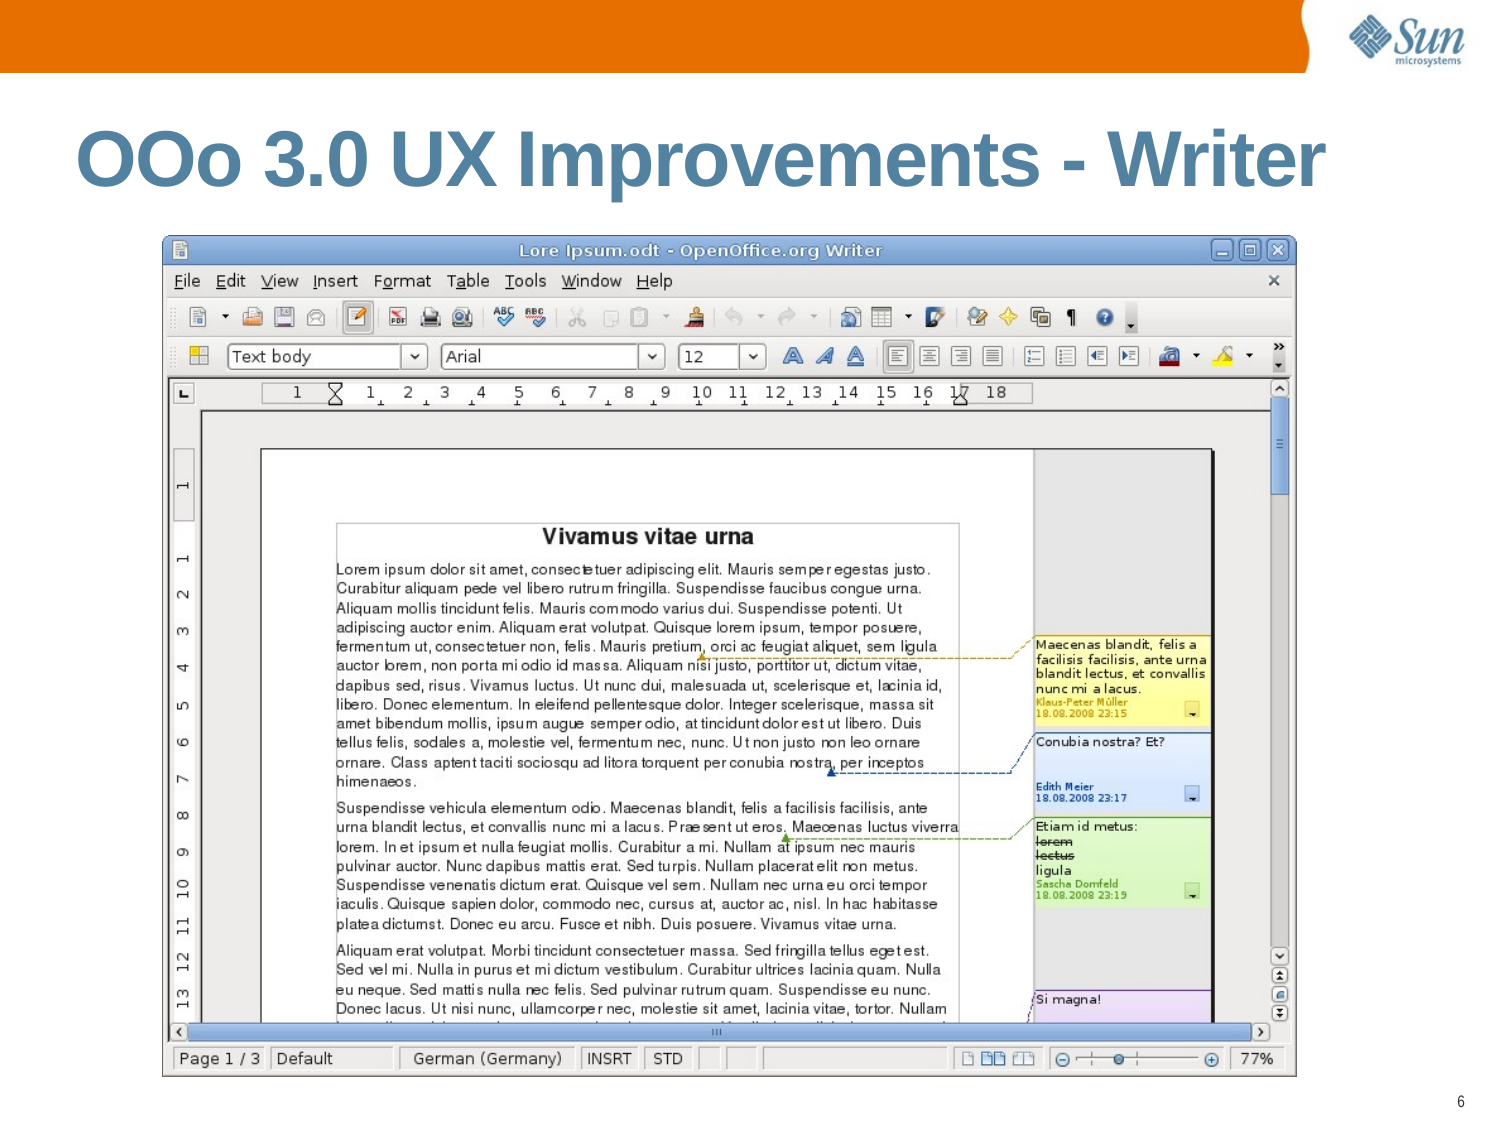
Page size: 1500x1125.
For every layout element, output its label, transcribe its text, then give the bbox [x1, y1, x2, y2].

picture [0, 0, 1500, 73]
picture [162, 235, 1297, 1077]
title OOo 3.0 UX Improvements - Writer [75, 123, 1437, 227]
